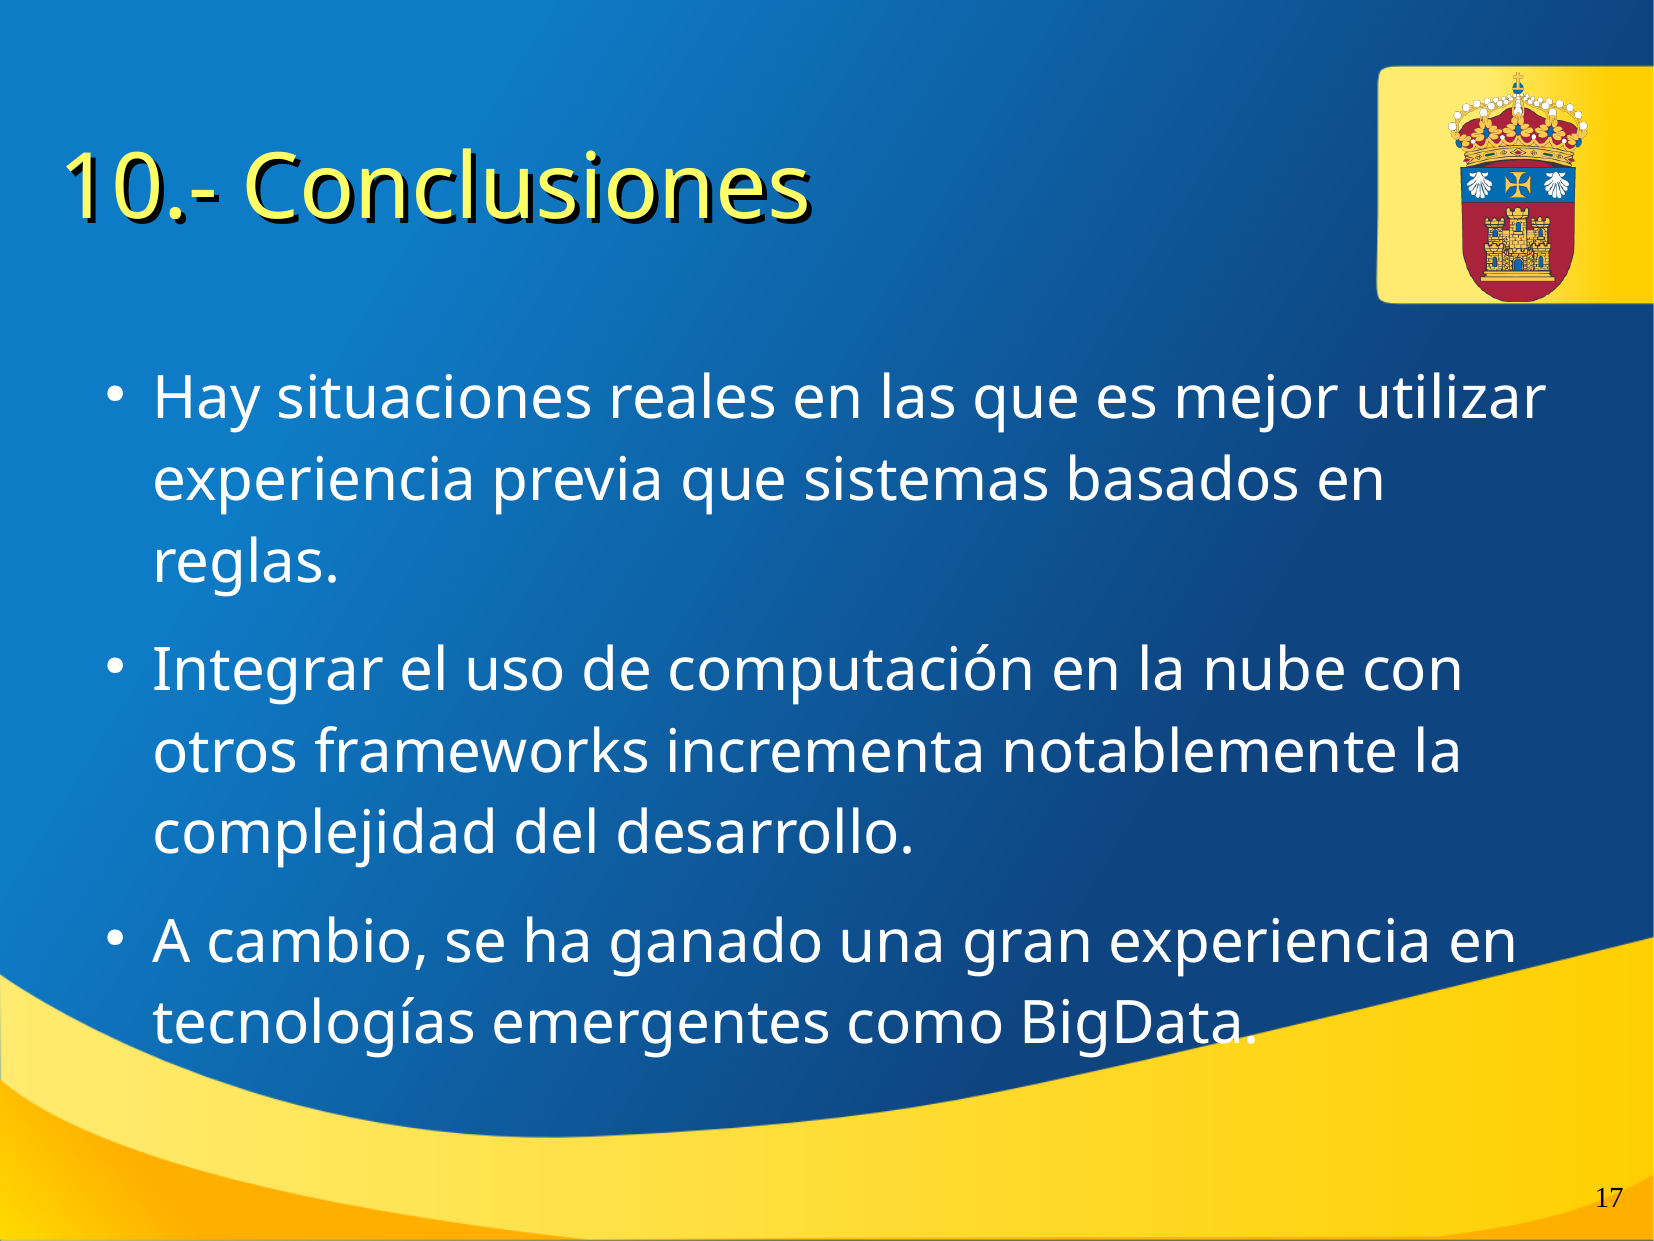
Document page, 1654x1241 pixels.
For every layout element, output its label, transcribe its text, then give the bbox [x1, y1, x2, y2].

title 10.- Conclusiones [59, 70, 1335, 296]
picture [0, 0, 1654, 1241]
list Hay situaciones reales en las que es mejor utilizar experiencia previa que sistemas basados en reglas. Integrar el uso de computación en la nube con otros frameworks incrementa notablemente la complejidad del desarrollo. A cambio, se ha ganado una gran experiencia en tecnologías emergentes como BigData. [88, 354, 1565, 1074]
